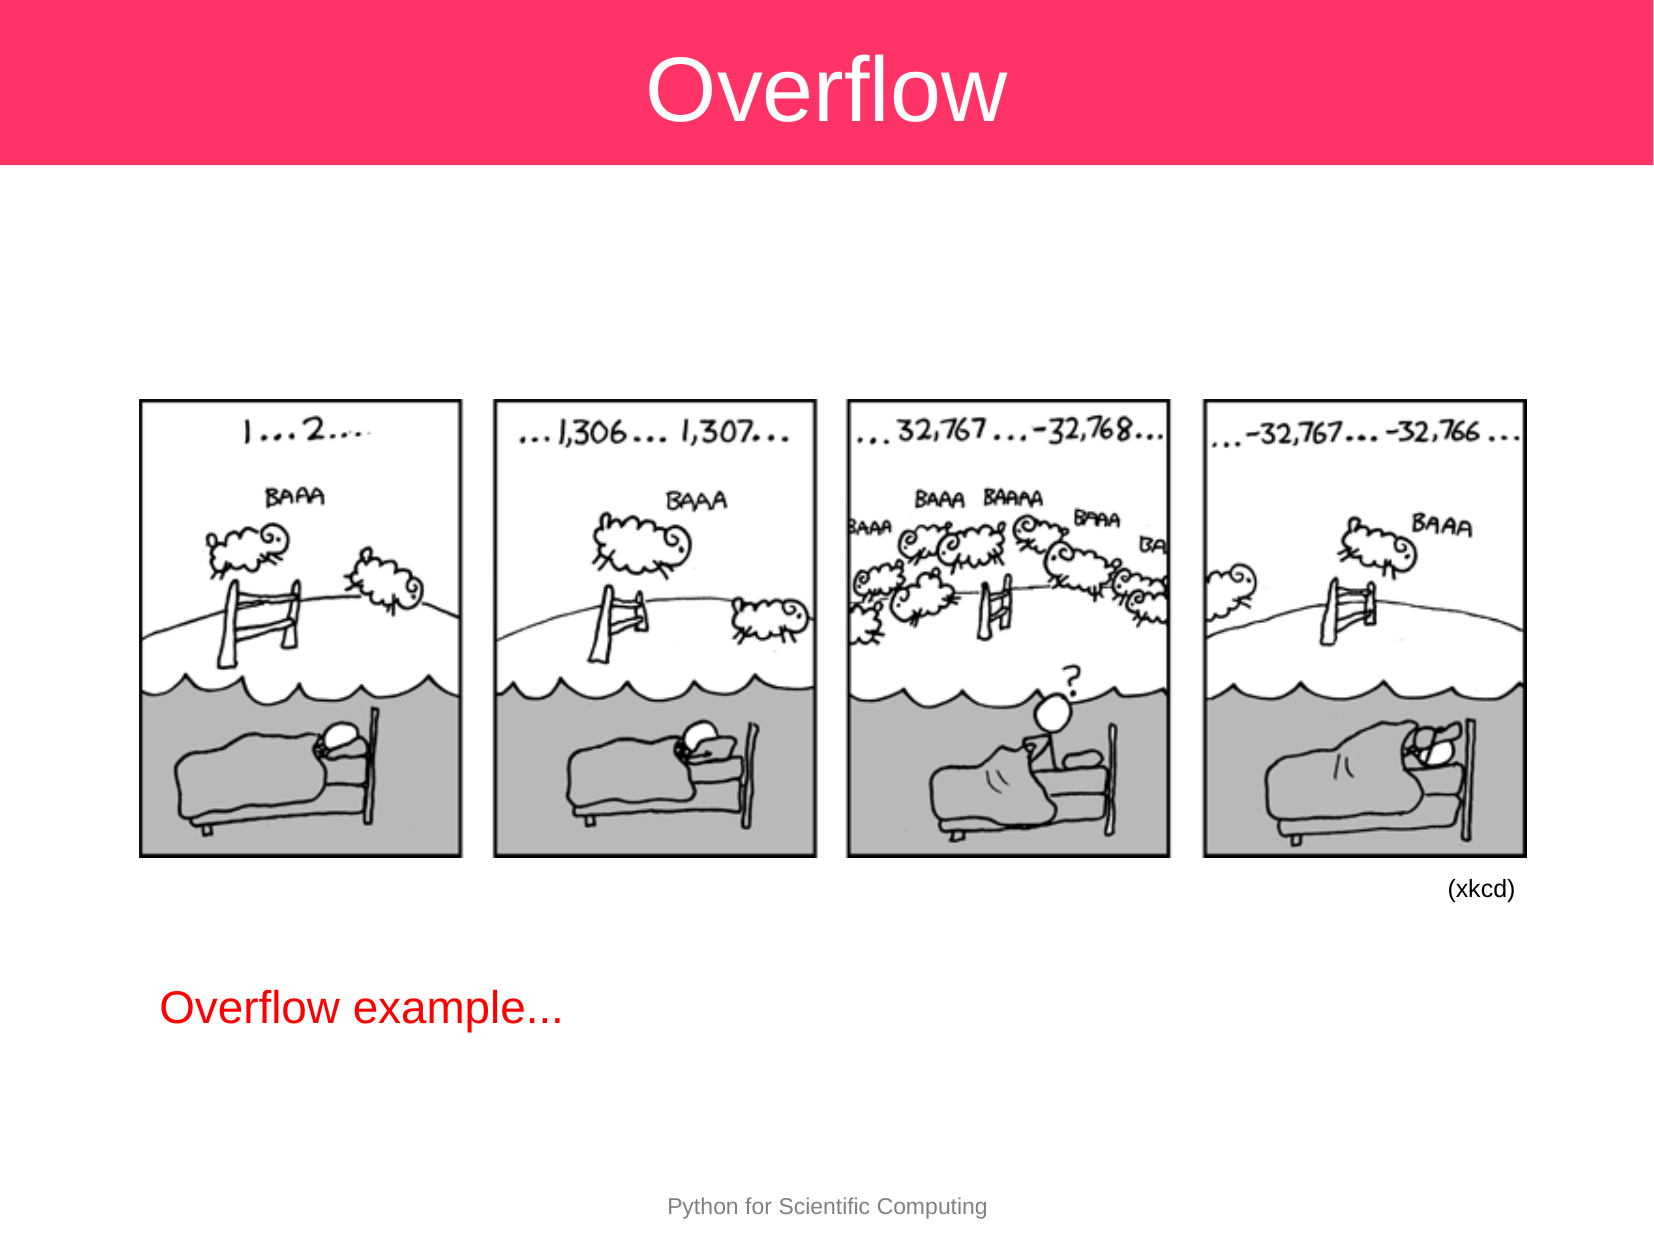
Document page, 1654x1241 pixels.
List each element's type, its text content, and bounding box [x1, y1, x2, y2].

picture [139, 399, 1527, 858]
title Overflow [82, 31, 1571, 148]
text_box Overflow example... [144, 975, 1120, 1042]
text_box (xkcd) [1432, 867, 1628, 911]
